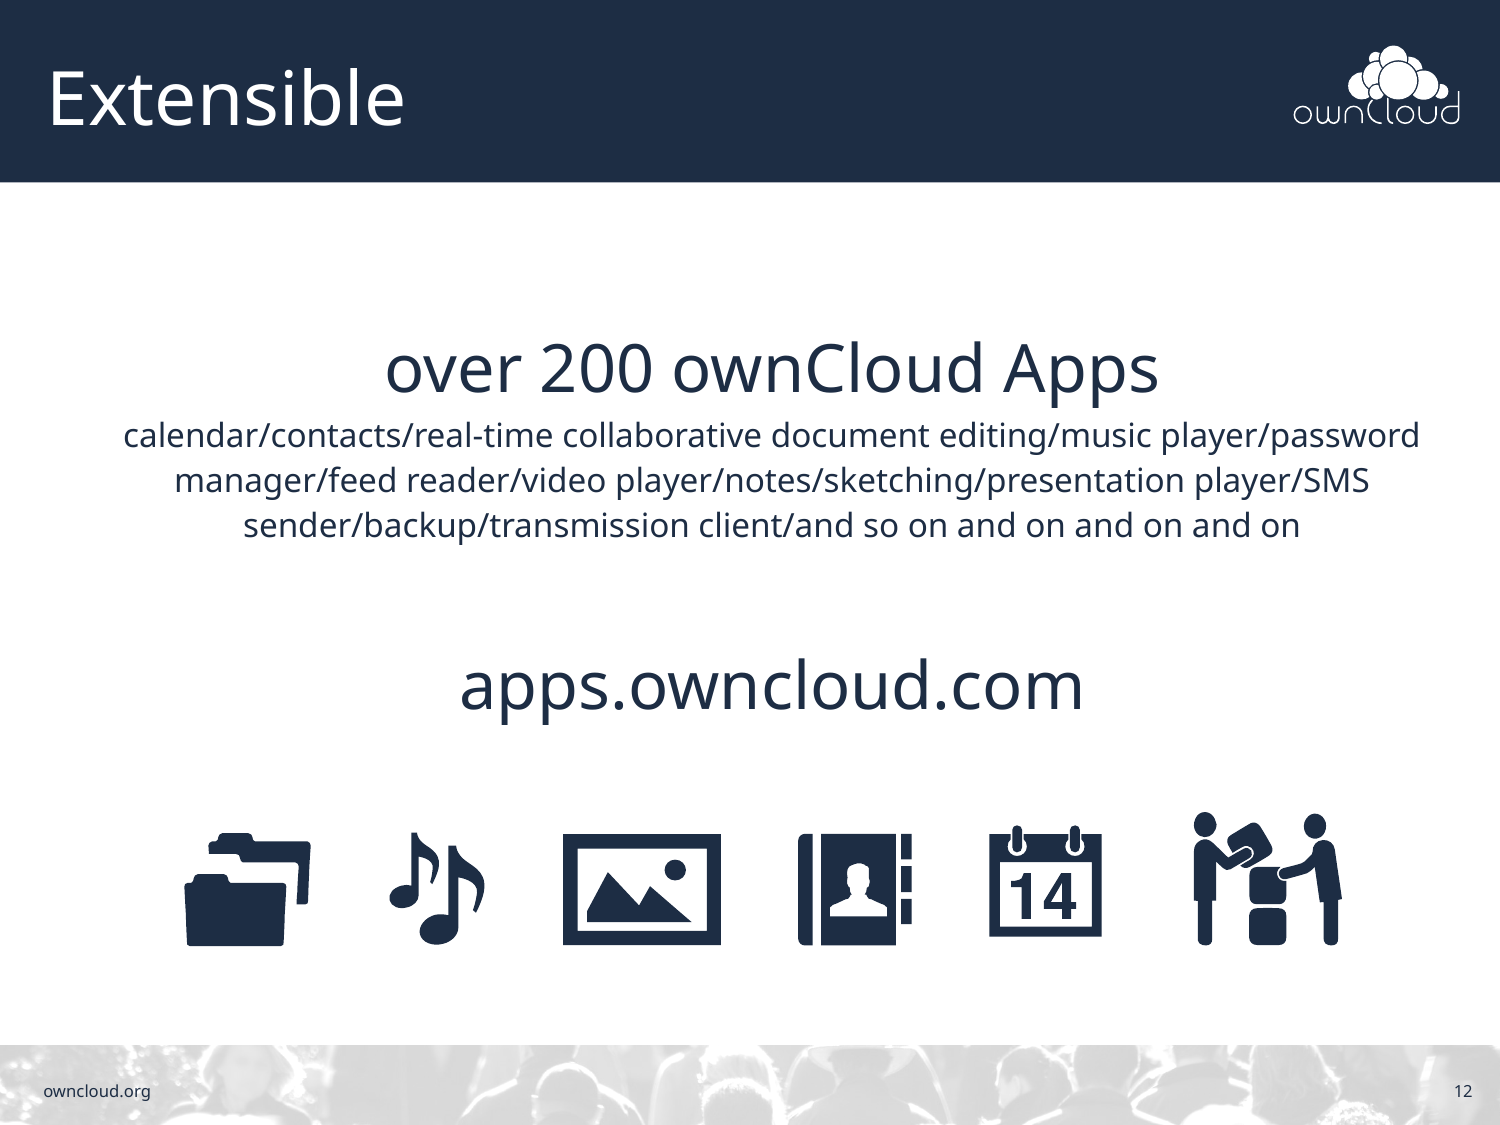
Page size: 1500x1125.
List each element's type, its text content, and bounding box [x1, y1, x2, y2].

text_box [901, 898, 912, 925]
text_box [901, 833, 912, 860]
text_box [1193, 822, 1273, 946]
text_box [989, 825, 1102, 937]
text_box [798, 833, 813, 946]
text_box [901, 866, 912, 893]
text_box [1249, 840, 1342, 946]
text_box [184, 874, 287, 947]
text_box [1249, 907, 1287, 946]
picture [0, 1045, 1500, 1125]
text_box [419, 845, 485, 945]
text_box [208, 833, 311, 905]
text_box [389, 832, 439, 909]
text_box [1303, 813, 1327, 839]
subtitle over 200 ownCloud Apps calendar/contacts/real-time collaborative document editing/music player/password manager/feed reader/video player/notes/sketching/presentation player/SMS sender/backup/transmission client/and so on and on and on and on apps.owncloud.com [46, 254, 1465, 796]
text_box [563, 834, 721, 946]
title Extensible [46, 5, 1258, 187]
text_box [1193, 812, 1217, 838]
text_box [821, 833, 896, 946]
